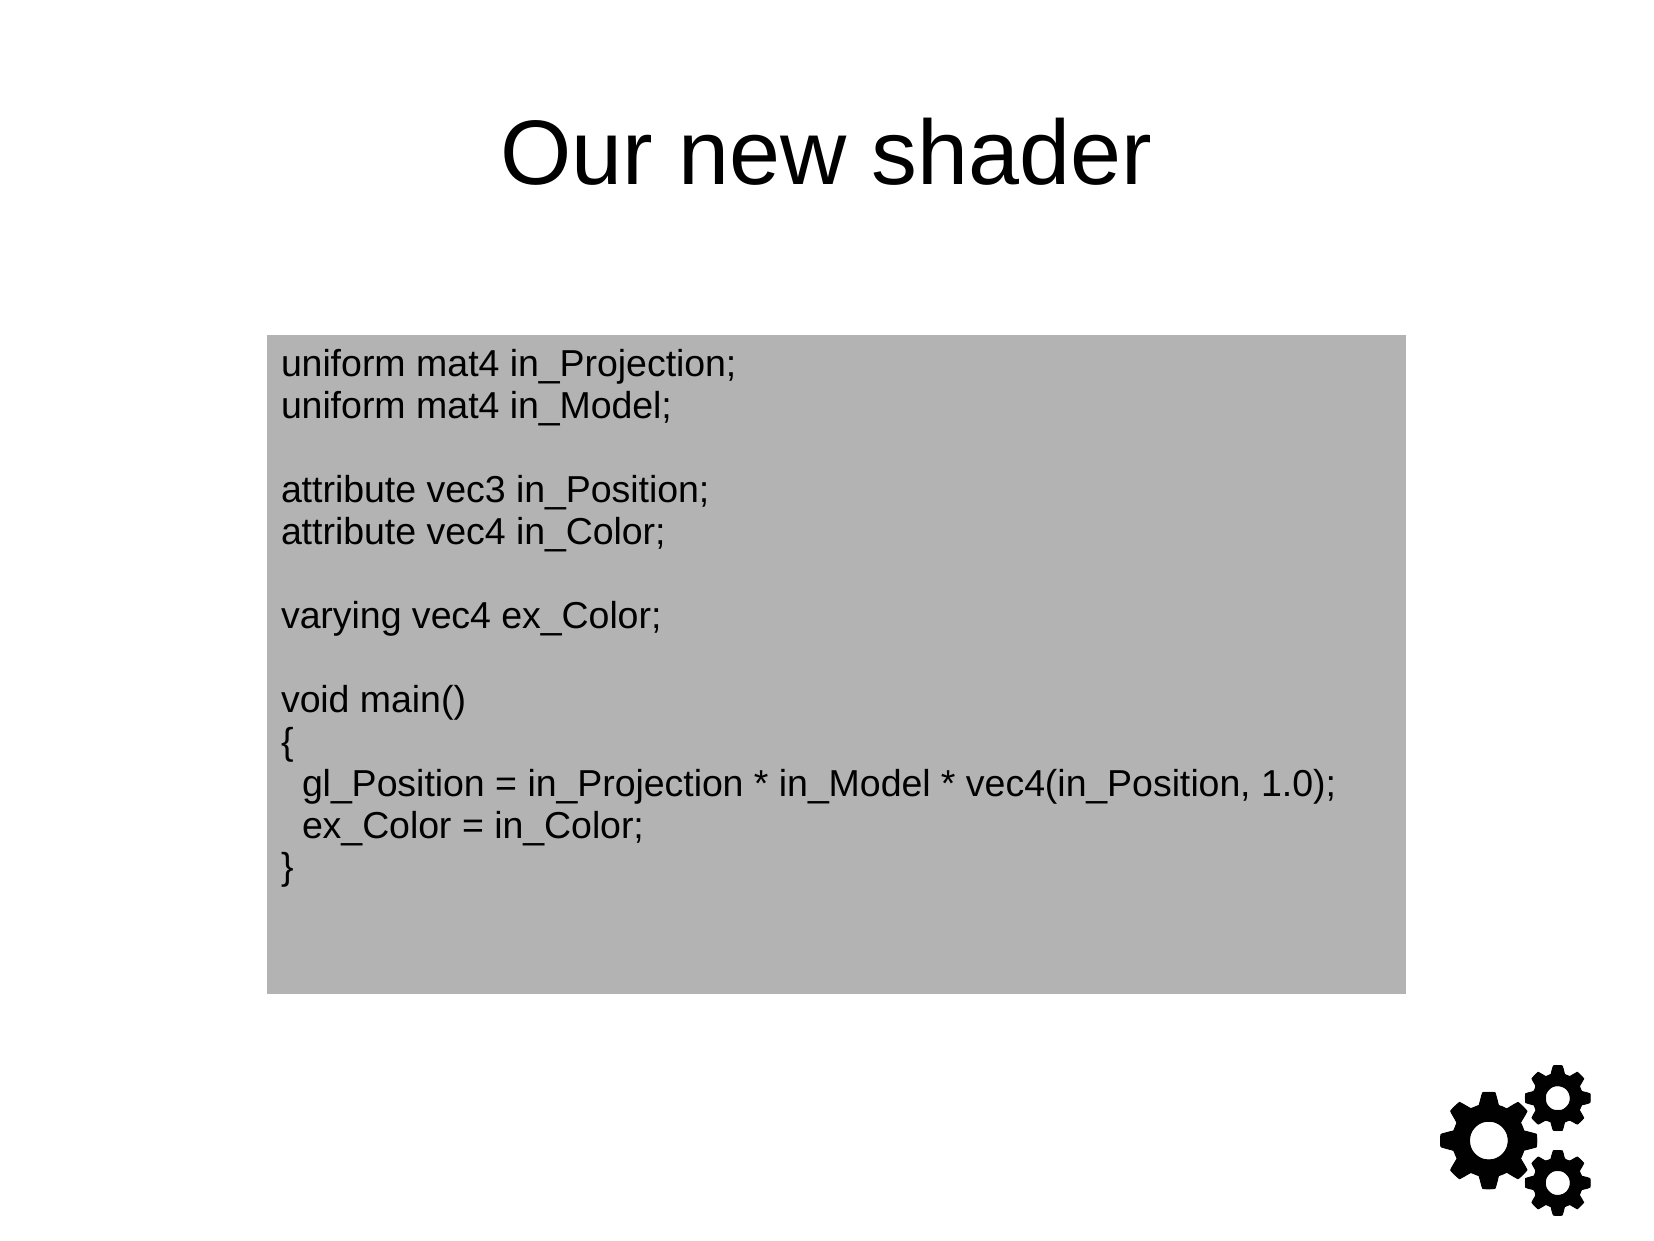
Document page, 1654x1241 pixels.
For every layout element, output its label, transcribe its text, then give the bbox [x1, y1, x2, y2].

table_header uniform mat4 in_Projection; uniform mat4 in_Model; attribute vec3 in_Position; attribute vec4 in_Color; varying vec4 ex_Color; void main() { gl_Position = in_Projection * in_Model * vec4(in_Position, 1.0); ex_Color = in_Color; } [267, 335, 1406, 994]
title Our new shader [82, 49, 1571, 257]
picture [1440, 1065, 1591, 1216]
